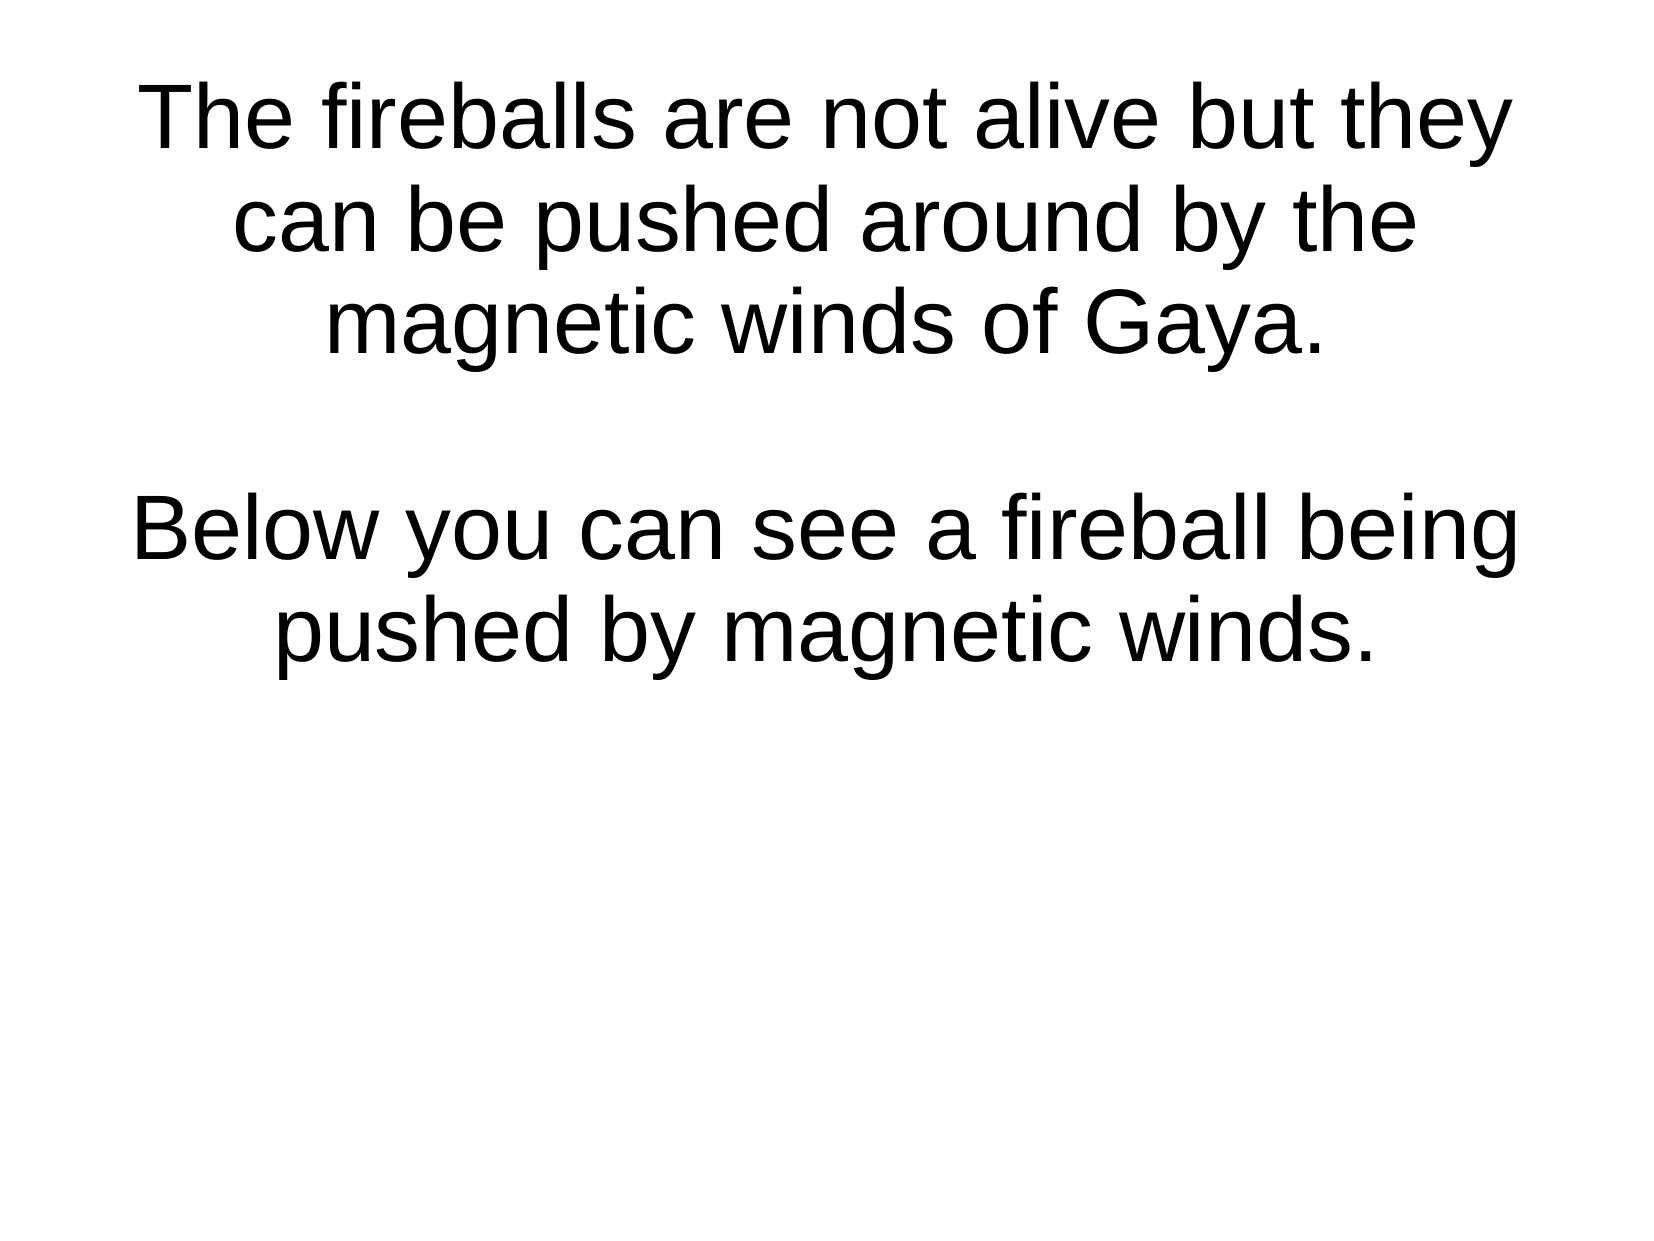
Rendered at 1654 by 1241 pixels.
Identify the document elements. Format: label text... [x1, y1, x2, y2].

title The fireballs are not alive but they can be pushed around by the magnetic winds of Gaya. Below you can see a fireball being pushed by magnetic winds. [82, 66, 1571, 1156]
